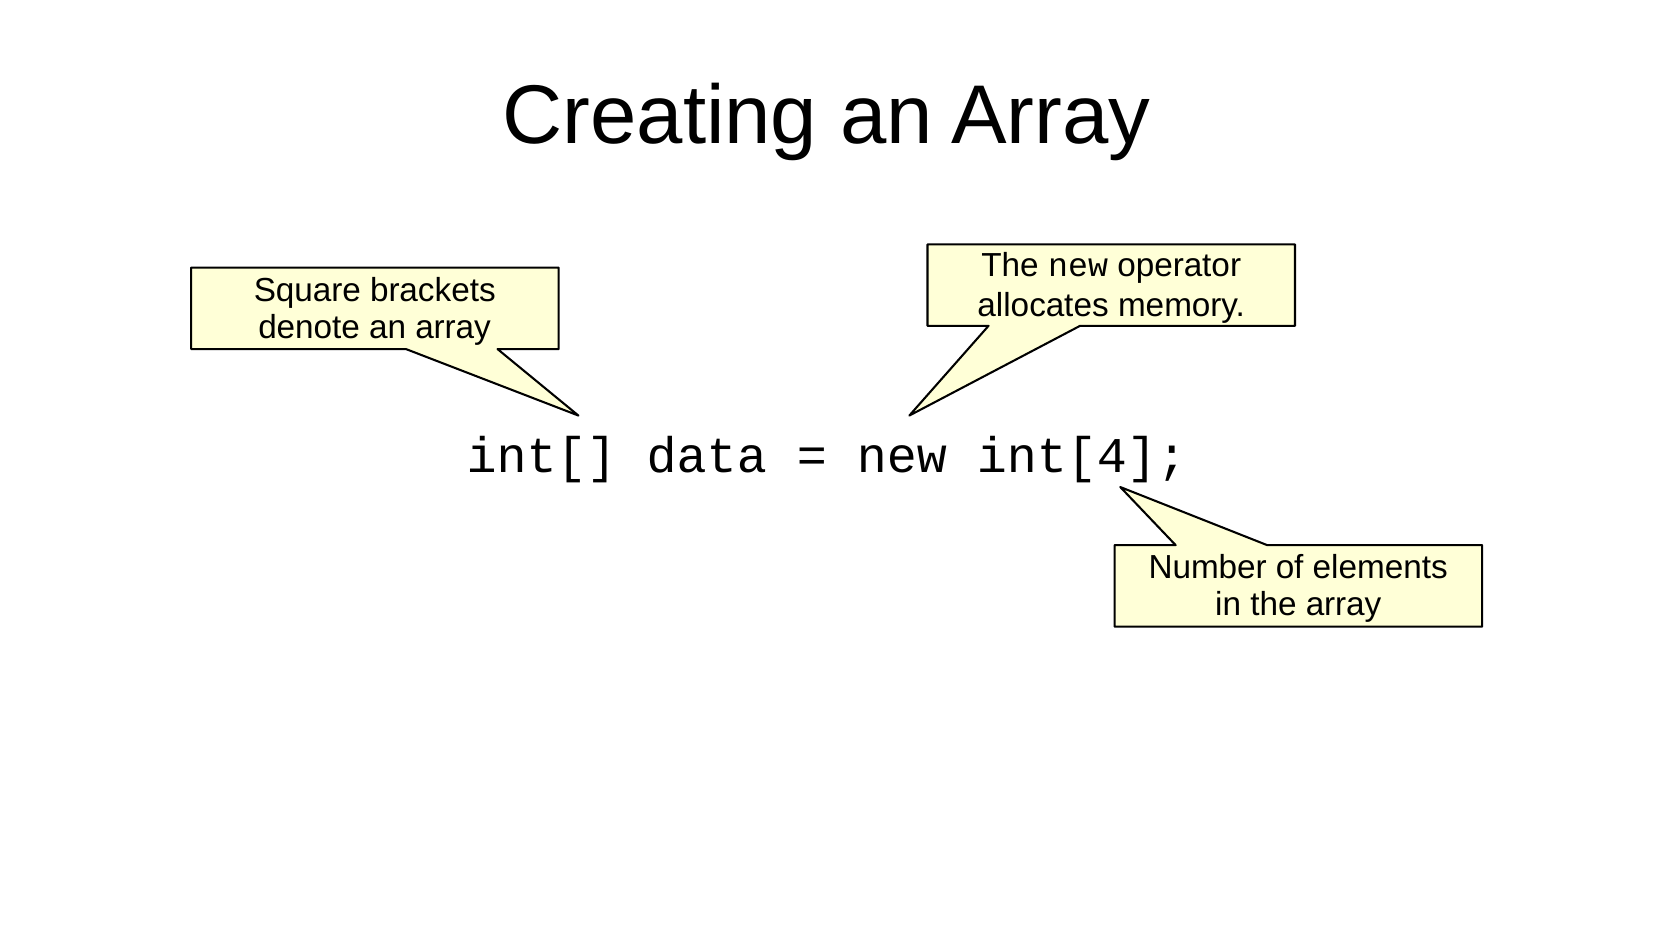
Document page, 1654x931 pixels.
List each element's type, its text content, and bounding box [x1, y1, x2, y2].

text_box Square brackets denote an array [191, 267, 579, 416]
text_box Number of elements in the array [1114, 487, 1483, 627]
title Creating an Array [82, 37, 1571, 193]
text_box int[] data = new int[4]; [451, 423, 1202, 496]
text_box The new operator allocates memory. [909, 244, 1296, 416]
